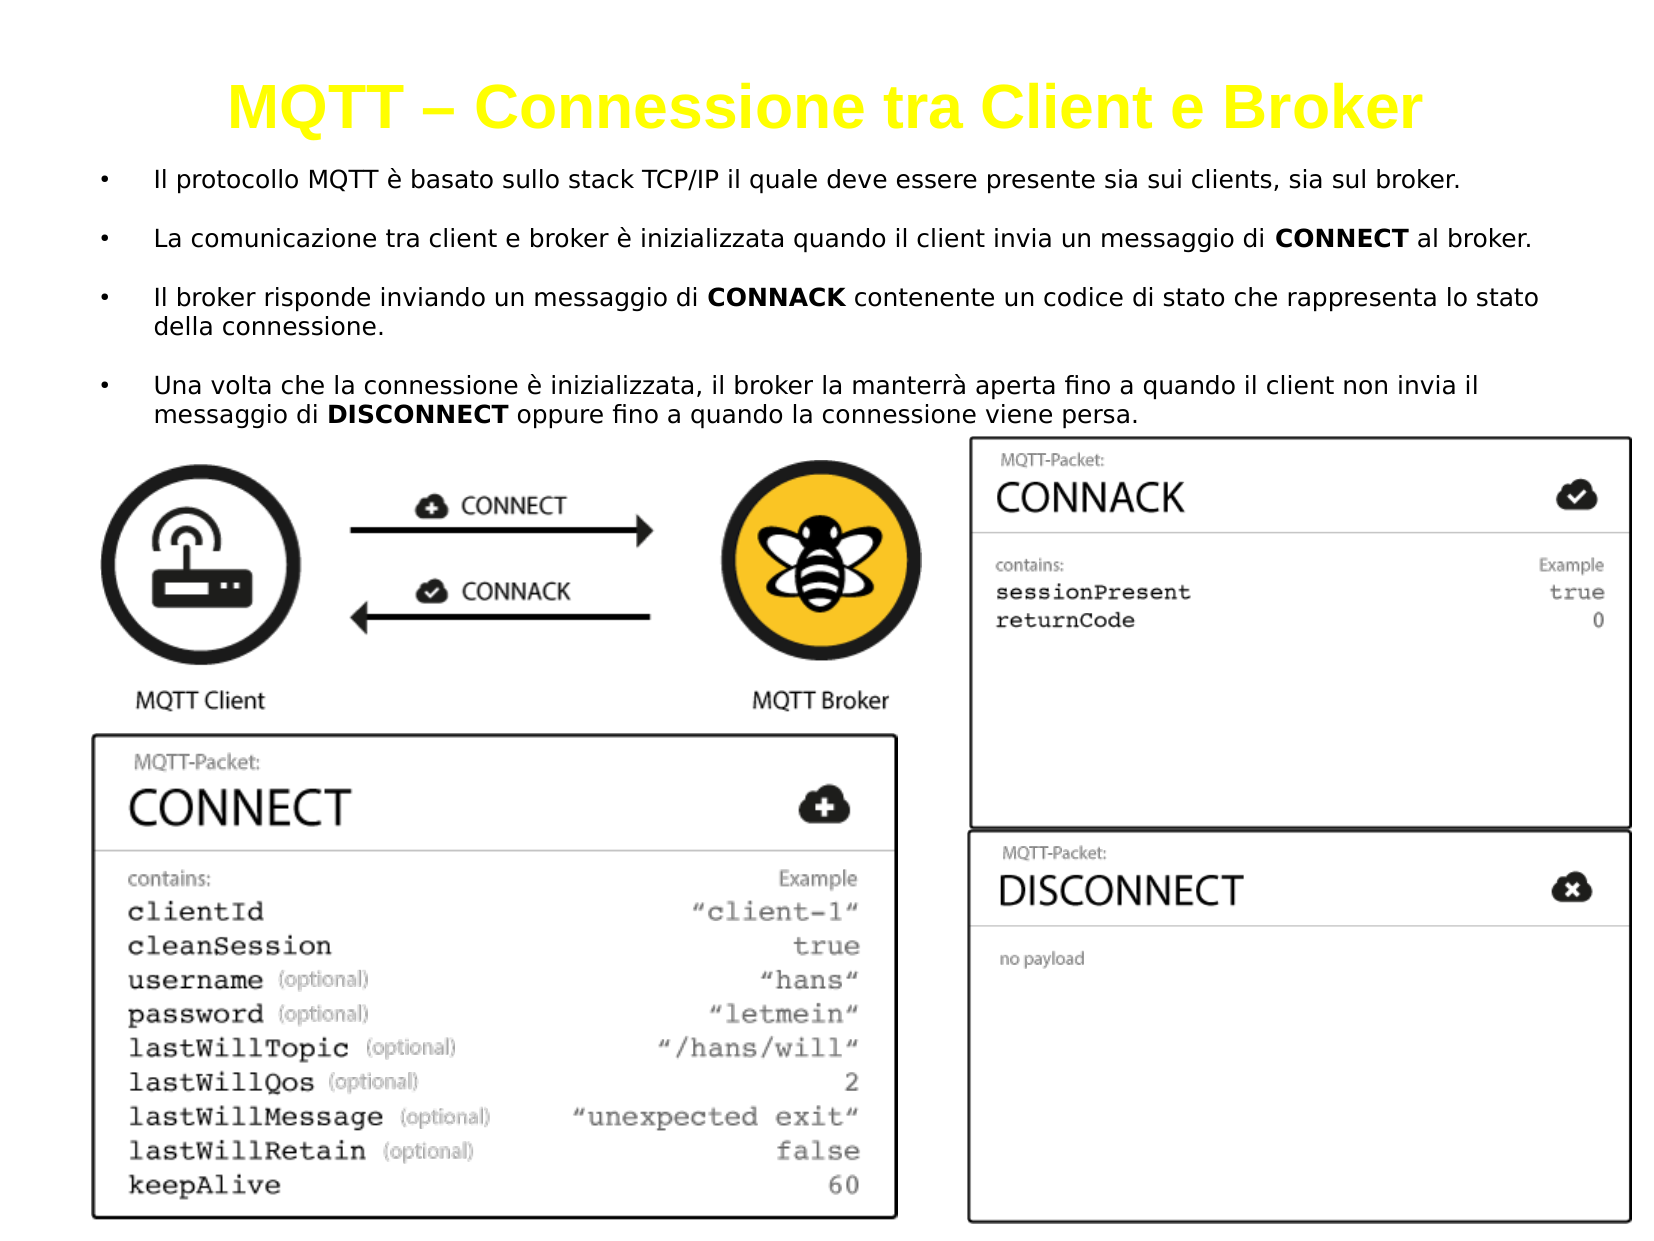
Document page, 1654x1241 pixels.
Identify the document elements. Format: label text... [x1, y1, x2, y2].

picture [967, 436, 1632, 1224]
picture [91, 733, 898, 1241]
title MQTT – Connessione tra Client e Broker [82, 49, 1571, 165]
list Il protocollo MQTT è basato sullo stack TCP/IP il quale deve essere presente sia sui clients, sia sul broker. La comunicazione tra client e broker è inizializzata quando il client invia un messaggio di CONNECT al broker. Il broker risponde inviando un messaggio di CONNACK contenente un codice di stato che rappresenta lo stato della connessione. Una volta che la connessione è inizializzata, il broker la manterrà aperta fino a quando il client non invia il messaggio di DISCONNECT oppure fino a quando la connessione viene persa. [82, 165, 1571, 1182]
picture [100, 460, 922, 716]
